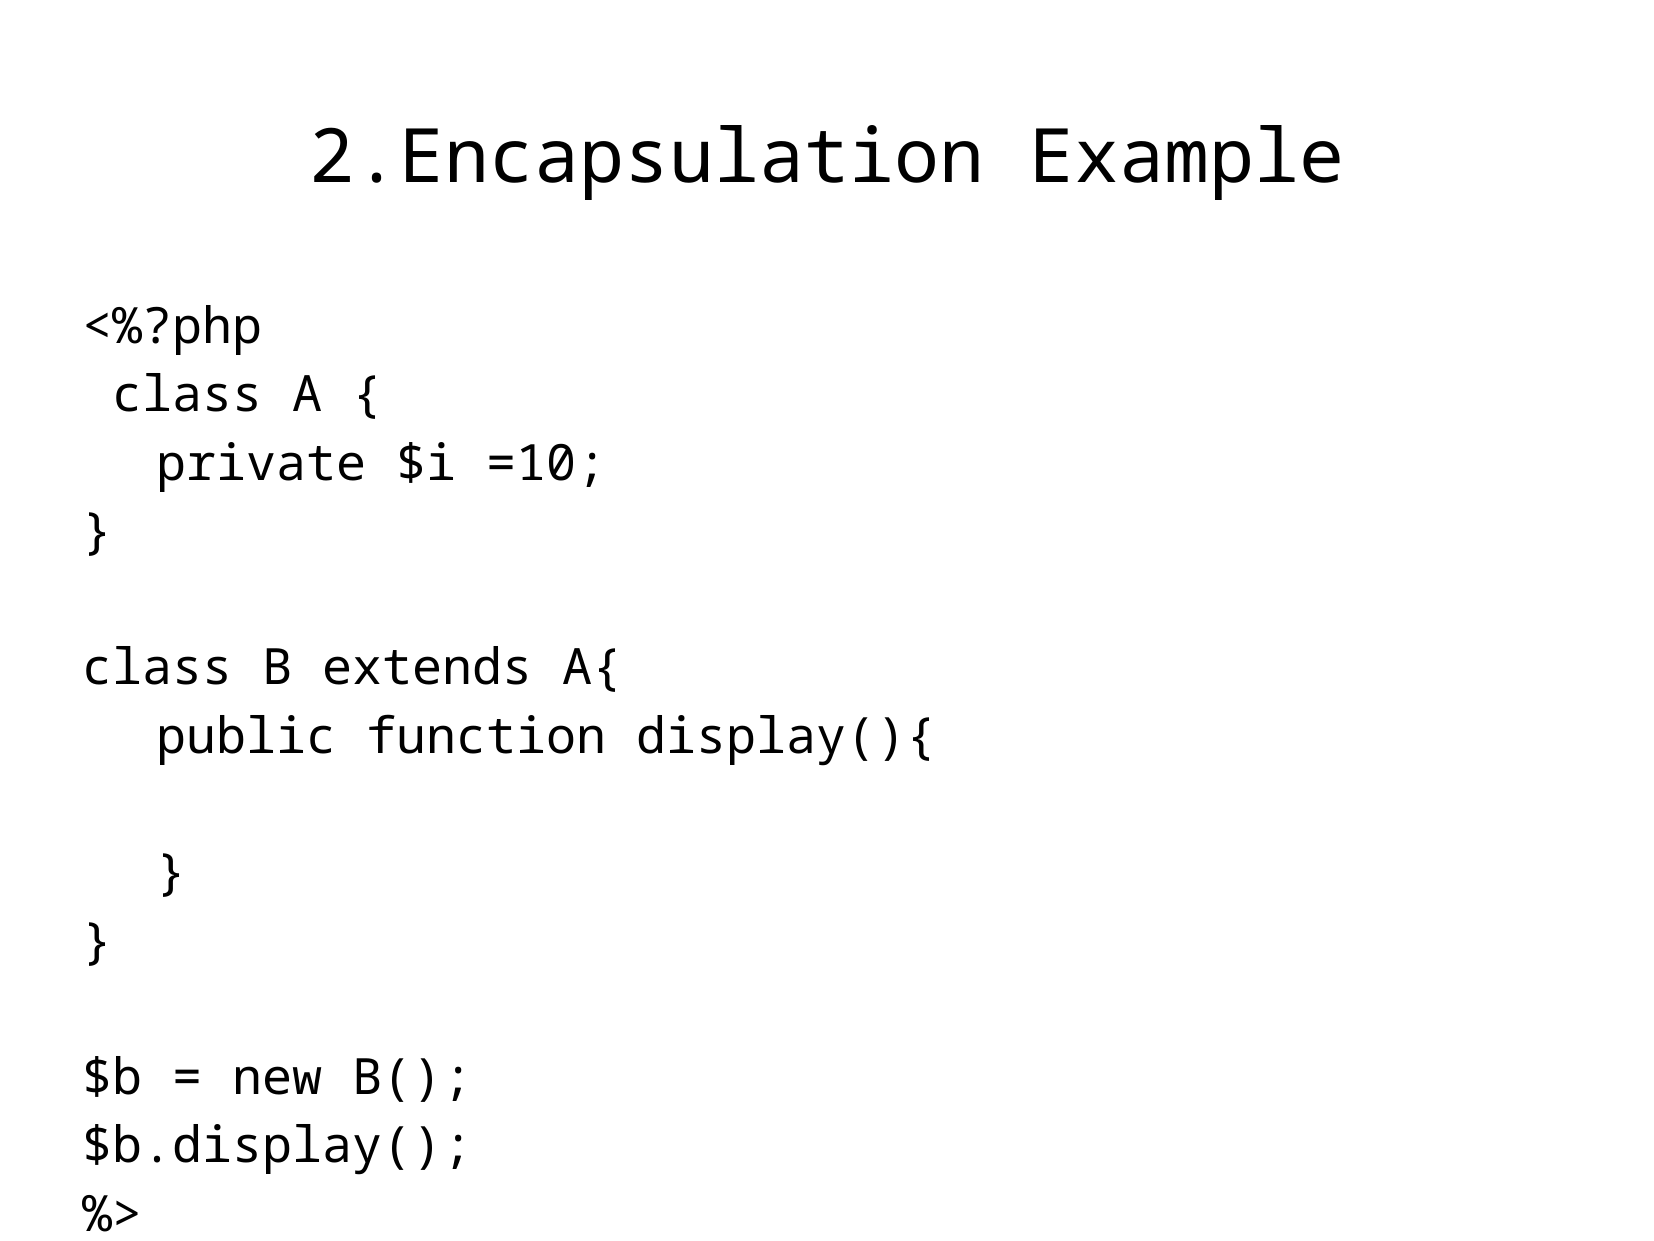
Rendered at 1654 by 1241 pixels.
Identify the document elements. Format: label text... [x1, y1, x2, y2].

subtitle <%?php class A { private $i =10; } class B extends A{ public function display(){ } } $b = new B(); $b.display(); %> [82, 290, 1571, 1103]
title 2.Encapsulation Example [82, 49, 1571, 257]
